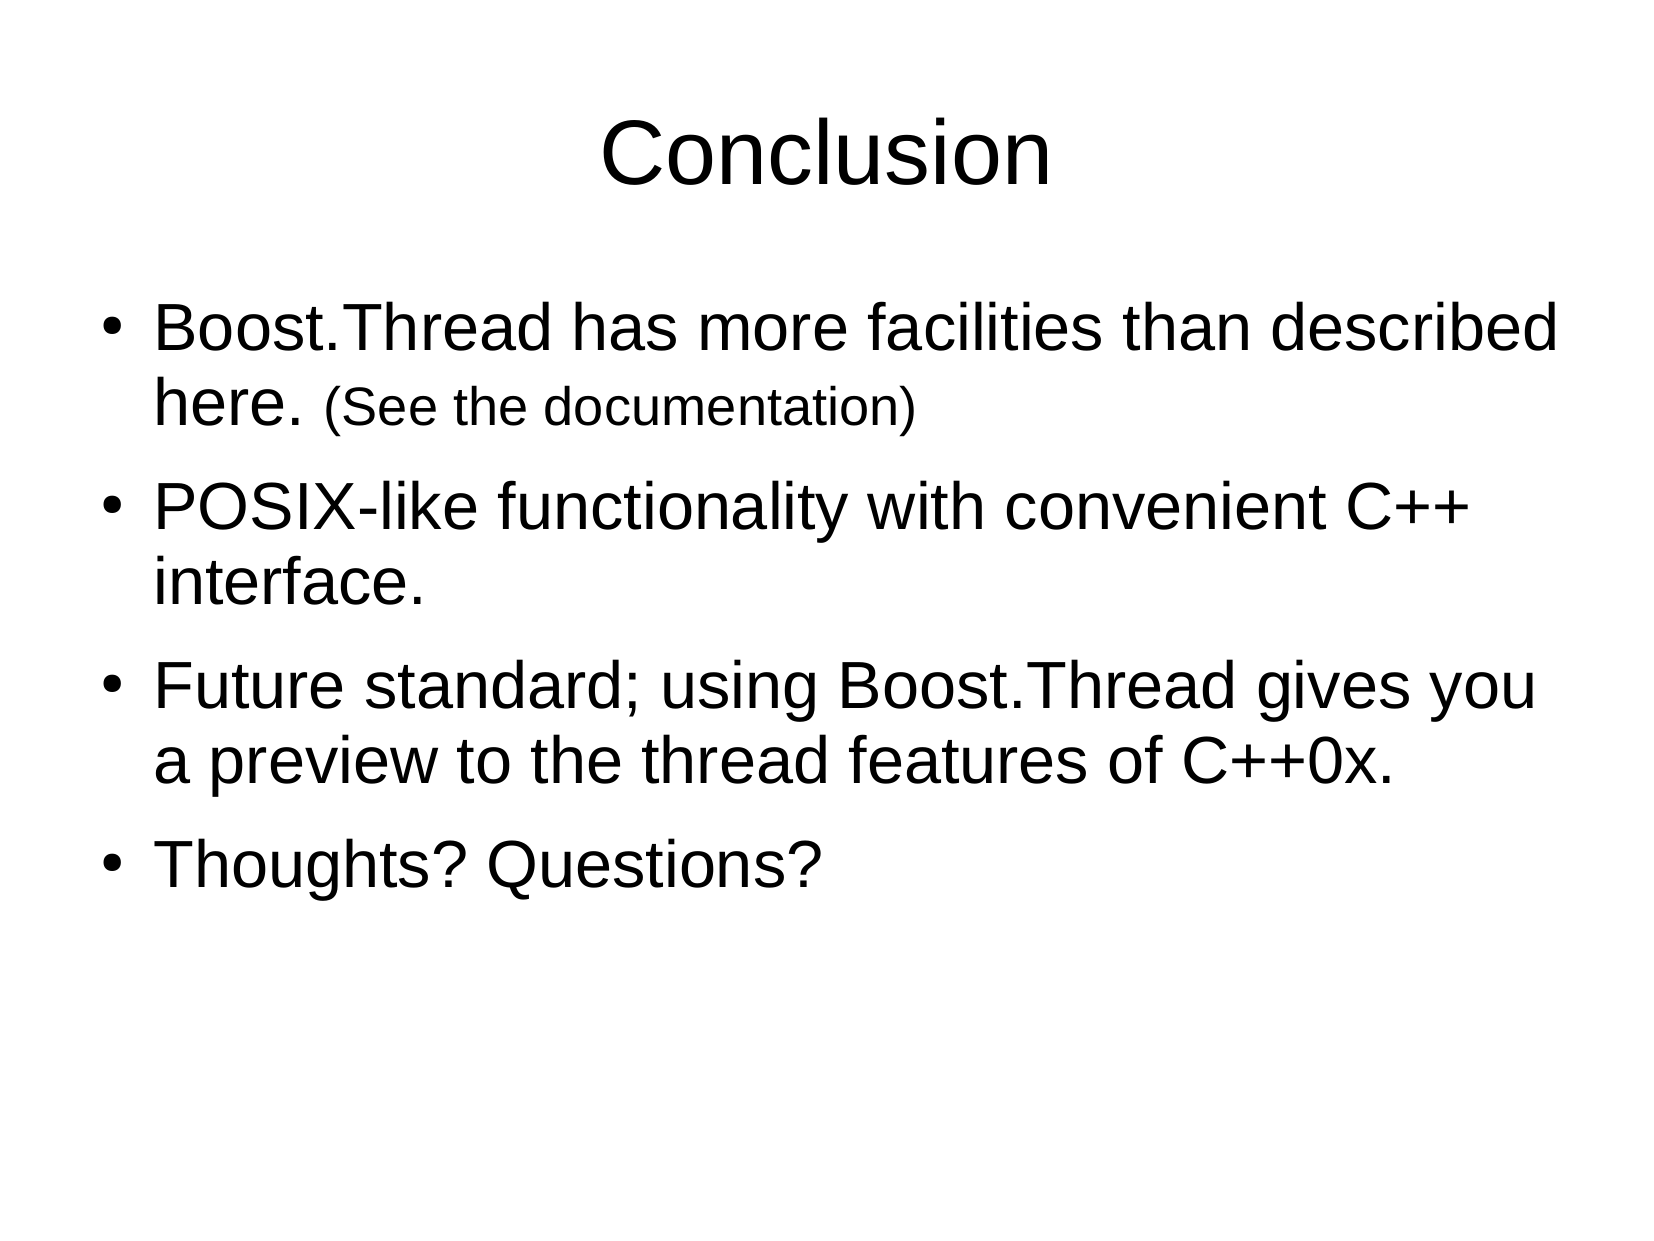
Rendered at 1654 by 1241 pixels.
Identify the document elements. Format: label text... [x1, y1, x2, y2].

list Boost.Thread has more facilities than described here. (See the documentation) POSIX-like functionality with convenient C++ interface. Future standard; using Boost.Thread gives you a preview to the thread features of C++0x. Thoughts? Questions? [82, 290, 1571, 1094]
title Conclusion [82, 56, 1571, 250]
